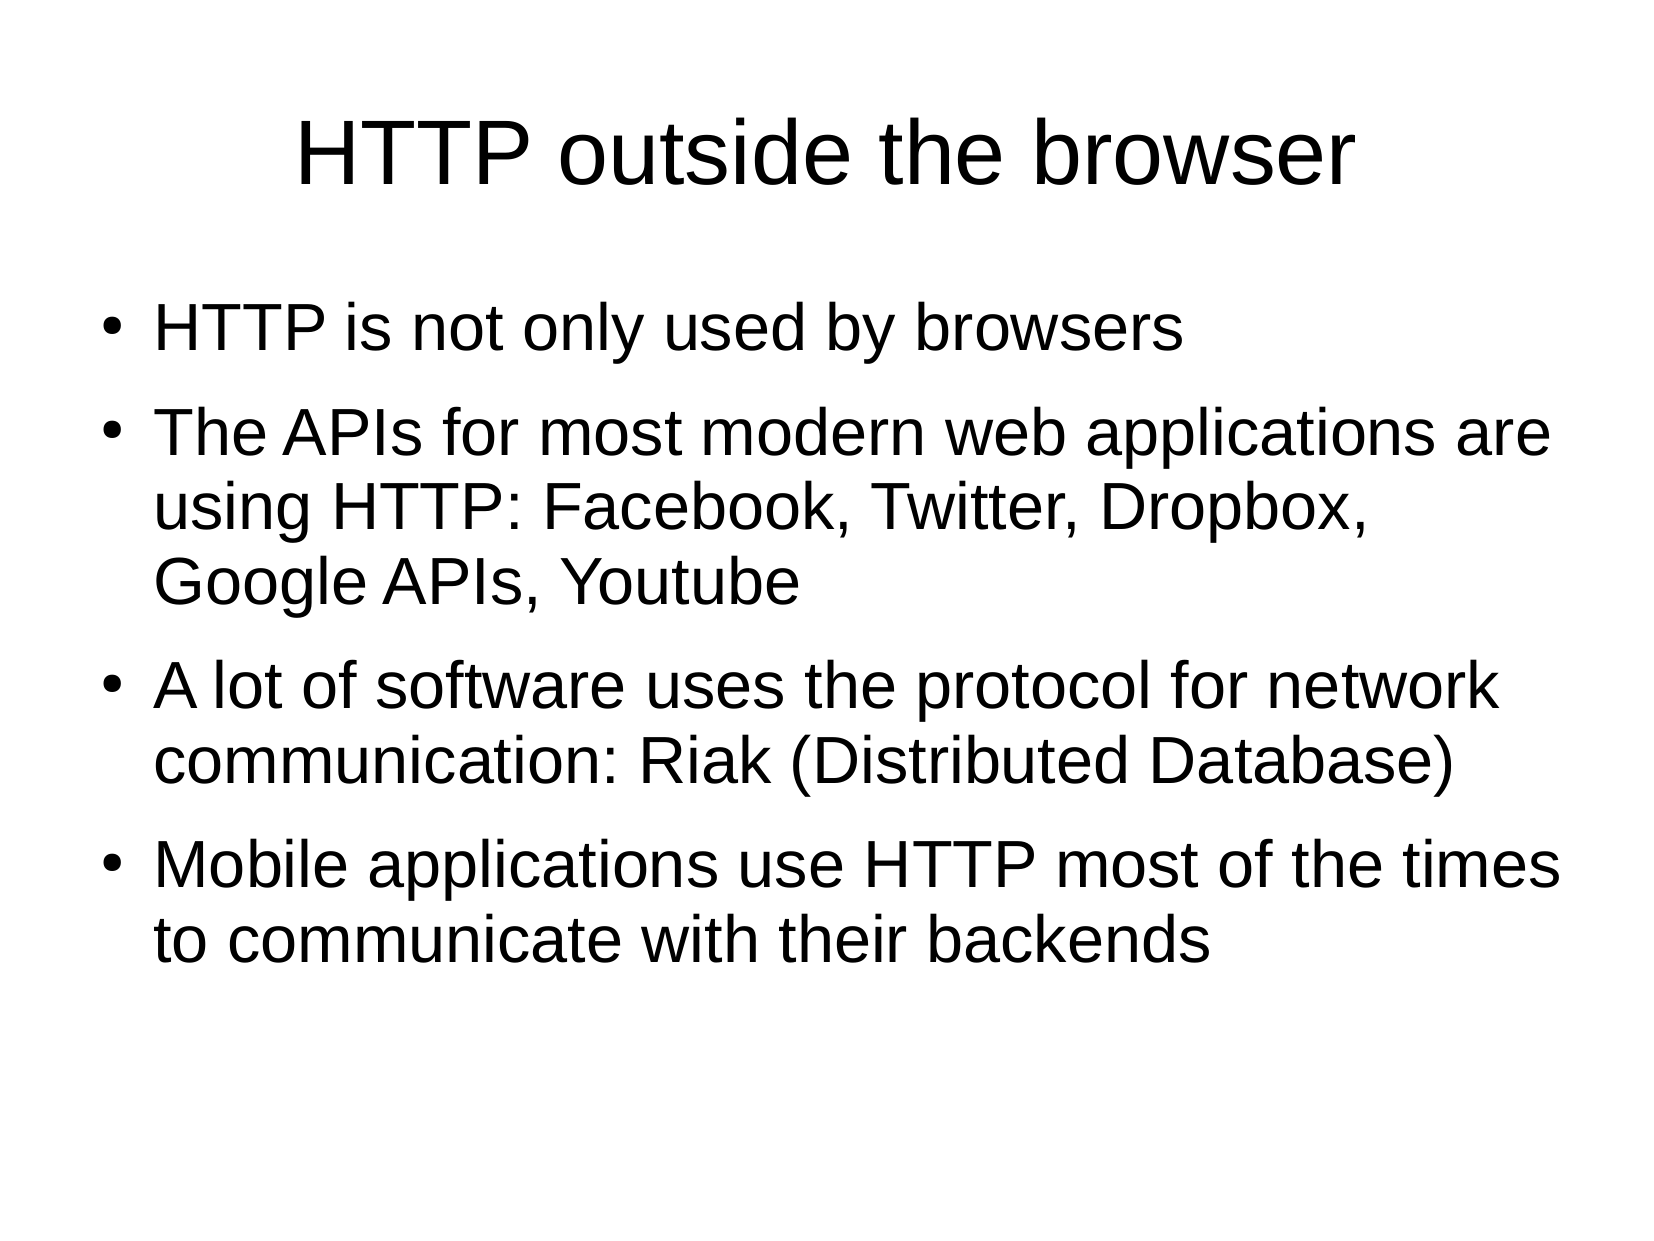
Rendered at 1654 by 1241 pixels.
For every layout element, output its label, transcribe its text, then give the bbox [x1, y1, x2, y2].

title HTTP outside the browser [82, 49, 1571, 257]
list HTTP is not only used by browsers The APIs for most modern web applications are using HTTP: Facebook, Twitter, Dropbox, Google APIs, Youtube A lot of software uses the protocol for network communication: Riak (Distributed Database) Mobile applications use HTTP most of the times to communicate with their backends [82, 290, 1571, 1010]
